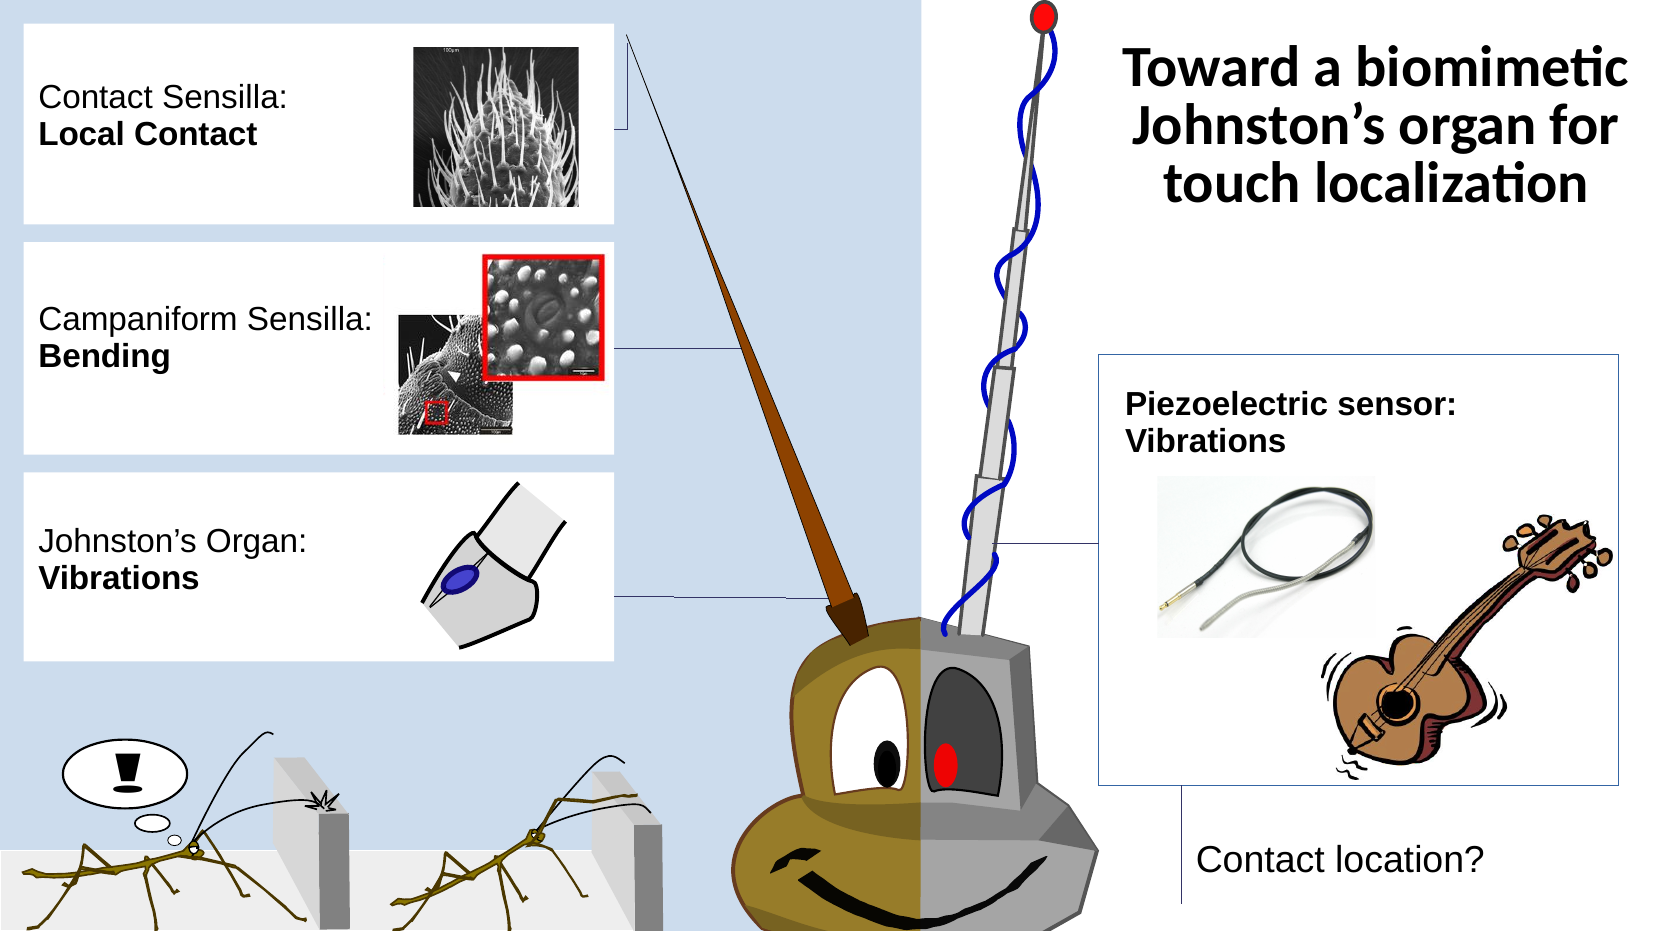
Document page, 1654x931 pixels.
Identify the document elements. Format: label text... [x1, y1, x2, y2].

text_box [26, 871, 74, 876]
text_box [31, 868, 154, 931]
text_box [436, 882, 455, 892]
text_box [103, 859, 160, 872]
text_box [169, 849, 191, 857]
text_box [441, 877, 455, 886]
picture [413, 47, 579, 207]
picture [508, 481, 567, 650]
title Toward a biomimetic Johnston’s organ for touch localization [1103, 0, 1654, 272]
text_box [83, 850, 104, 868]
text_box [522, 834, 532, 844]
text_box [445, 858, 465, 875]
text_box [198, 835, 220, 860]
text_box [404, 866, 507, 931]
text_box [502, 797, 625, 931]
text_box ! [96, 735, 160, 808]
text_box [0, 0, 625, 931]
text_box Contact Sensilla: Local Contact Campaniform Sensilla: Bending Johnston’s Organ: Vibrations [23, 70, 508, 697]
text_box [467, 854, 506, 877]
picture [1157, 476, 1613, 780]
text_box Piezoelectric sensor: Vibrations [1110, 377, 1489, 473]
picture [383, 0, 1103, 931]
text_box [194, 851, 202, 856]
text_box Contact location? [1181, 831, 1560, 931]
